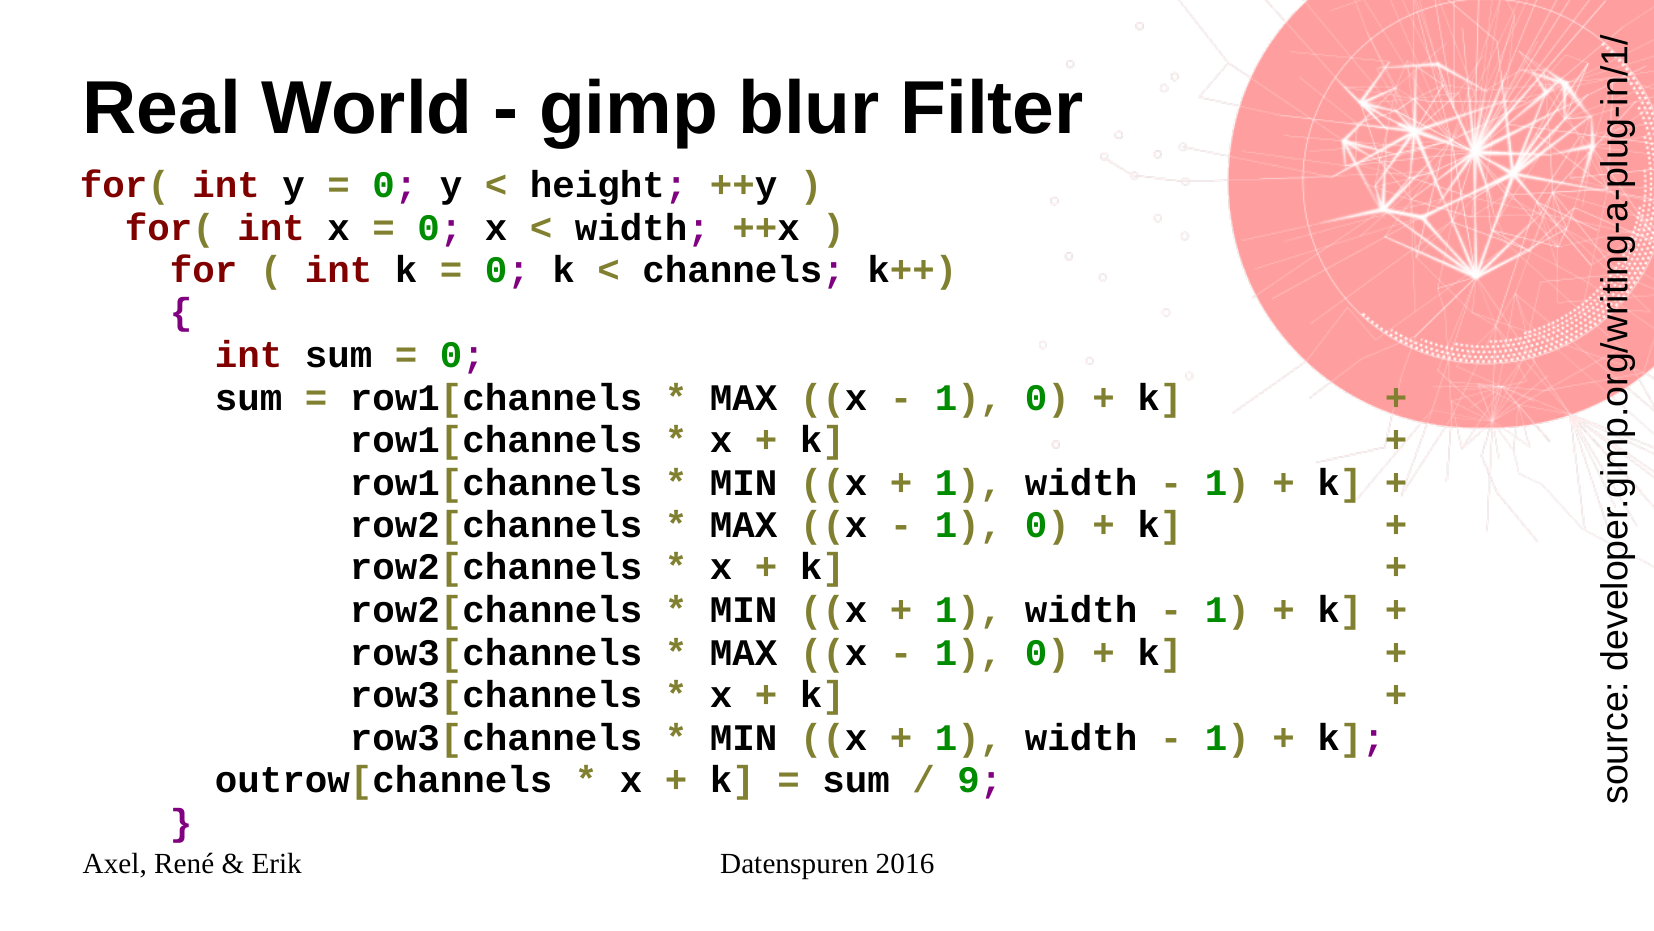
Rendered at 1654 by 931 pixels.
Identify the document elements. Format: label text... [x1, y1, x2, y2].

text_box source: developer.gimp.org/writing-a-plug-in/1/ [1585, 20, 1643, 820]
text_box for( int y = 0; y < height; ++y ) for( int x = 0; x < width; ++x ) for ( int k = 0; k < channels; k++) { int sum = 0; sum = row1[channels * MAX ((x - 1), 0) + k] + row1[channels * x + k] + row1[channels * MIN ((x + 1), width - 1) + k] + row2[channels * MAX ((x - 1), 0) + k] + row2[channels * x + k] + row2[channels * MIN ((x + 1), width - 1) + k] + row3[channels * MAX ((x - 1), 0) + k] + row3[channels * x + k] + row3[channels * MIN ((x + 1), width - 1) + k]; outrow[channels * x + k] = sum / 9; } [64, 158, 1570, 854]
title Real World - gimp blur Filter [82, 65, 1571, 150]
